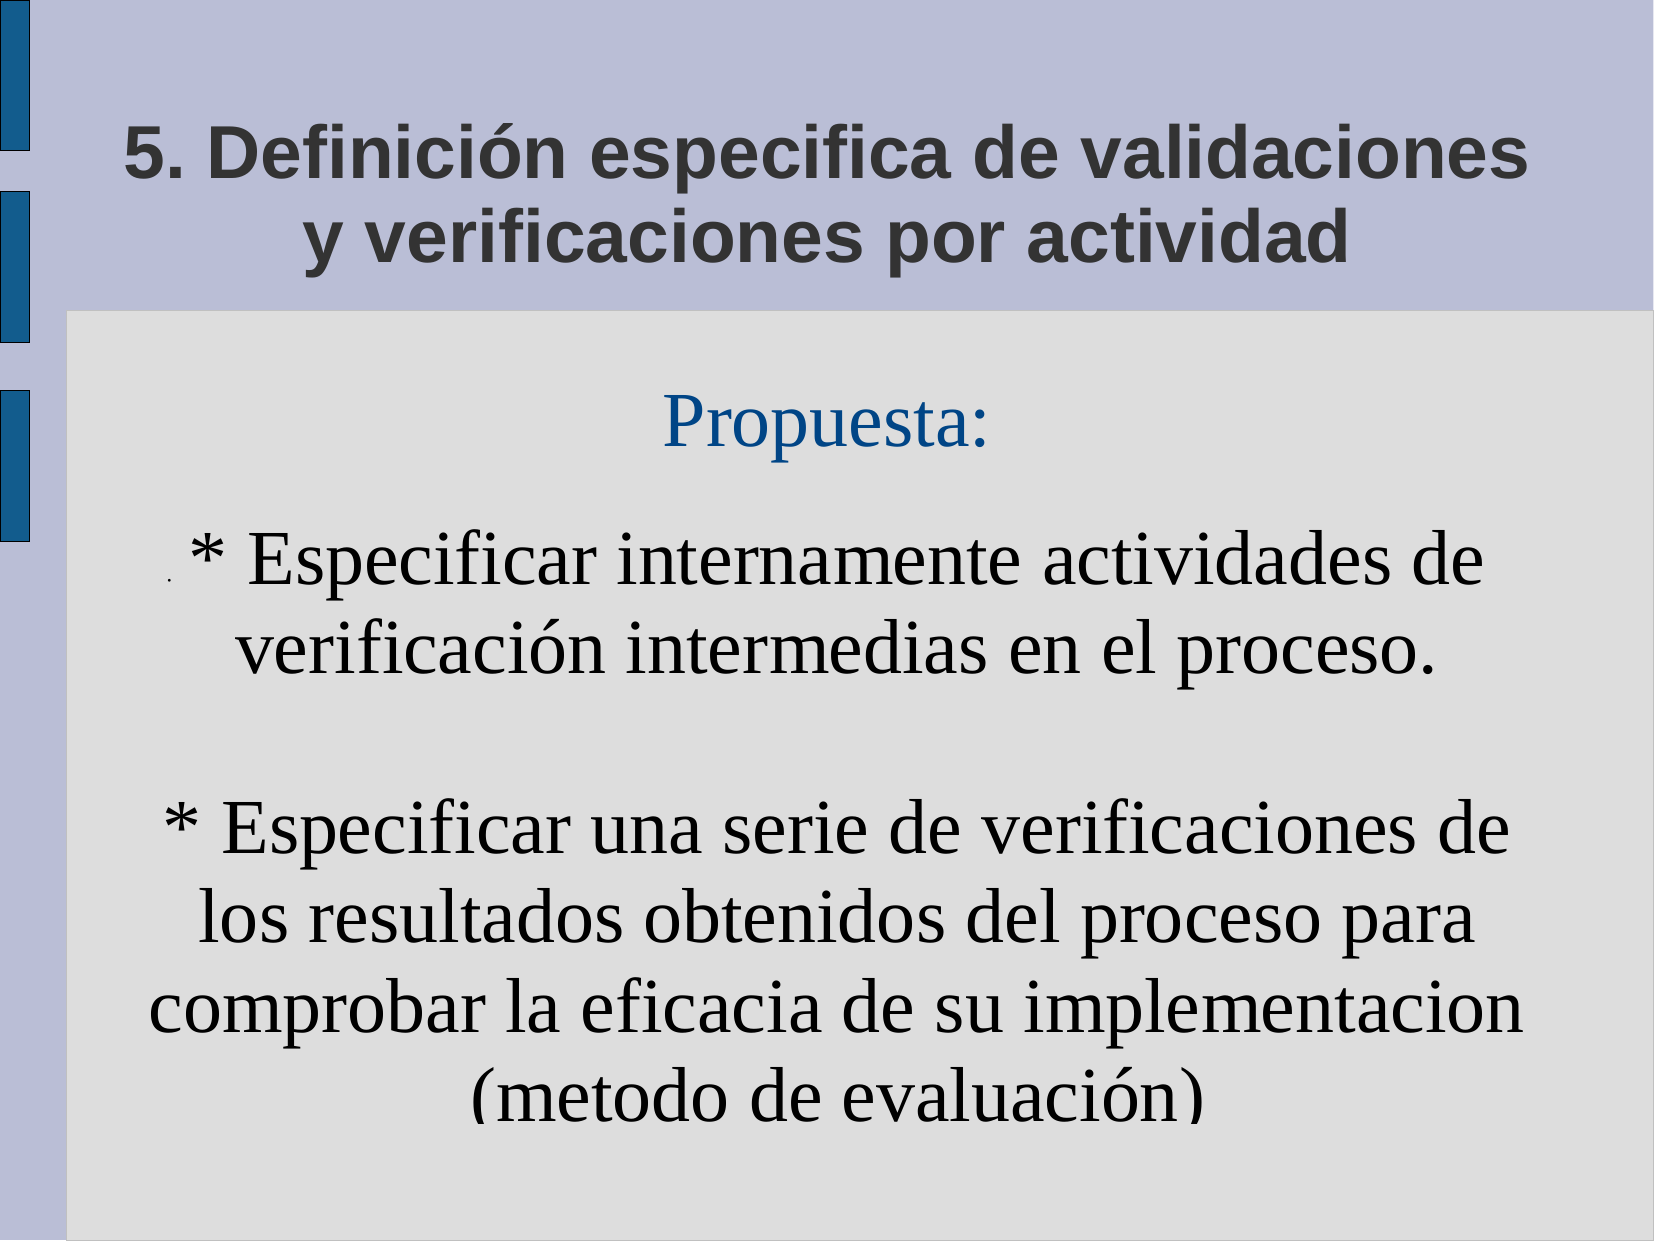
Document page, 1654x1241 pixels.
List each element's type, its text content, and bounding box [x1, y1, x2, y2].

title 5. Definición especifica de validaciones y verificaciones por actividad [121, 91, 1534, 299]
chart [121, 344, 1532, 1124]
